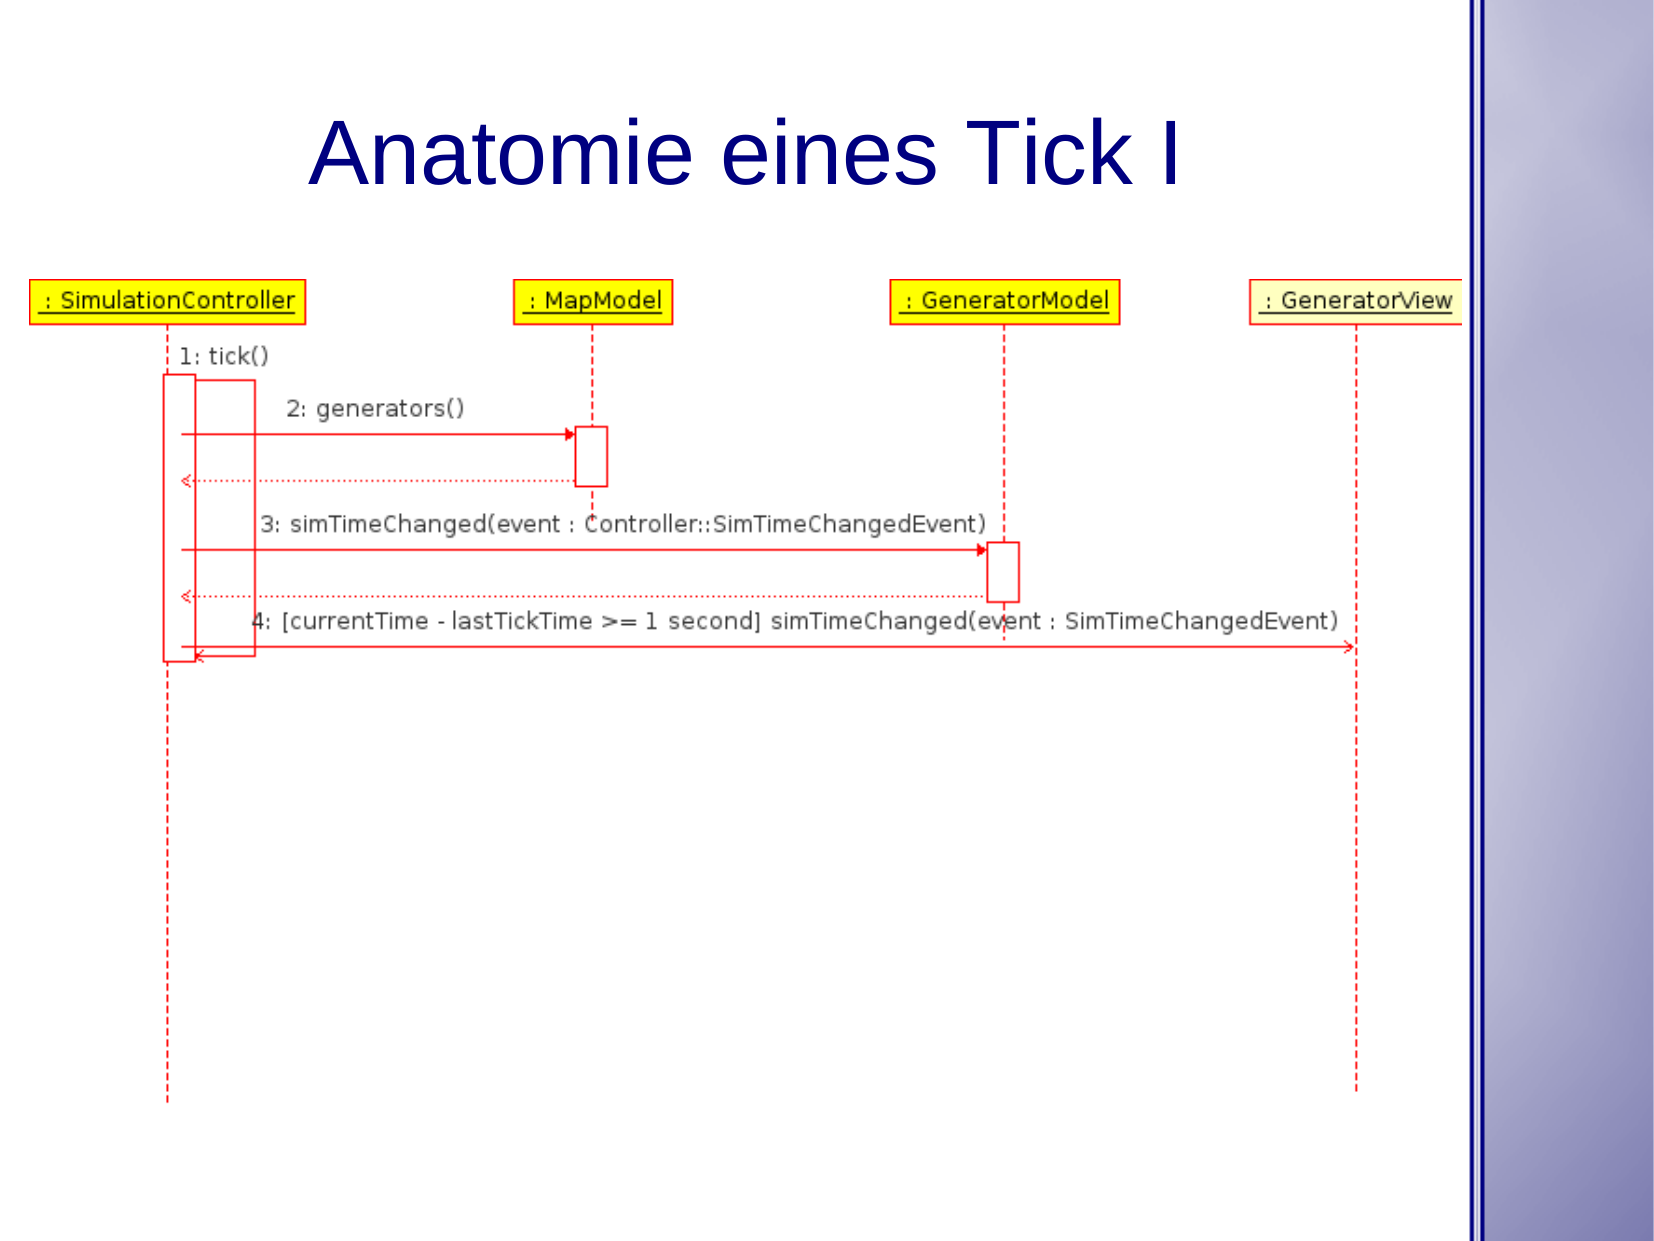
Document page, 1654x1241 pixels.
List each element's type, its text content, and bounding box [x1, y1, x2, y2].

title Anatomie eines Tick I [47, 49, 1447, 257]
picture [0, 0, 1654, 1241]
